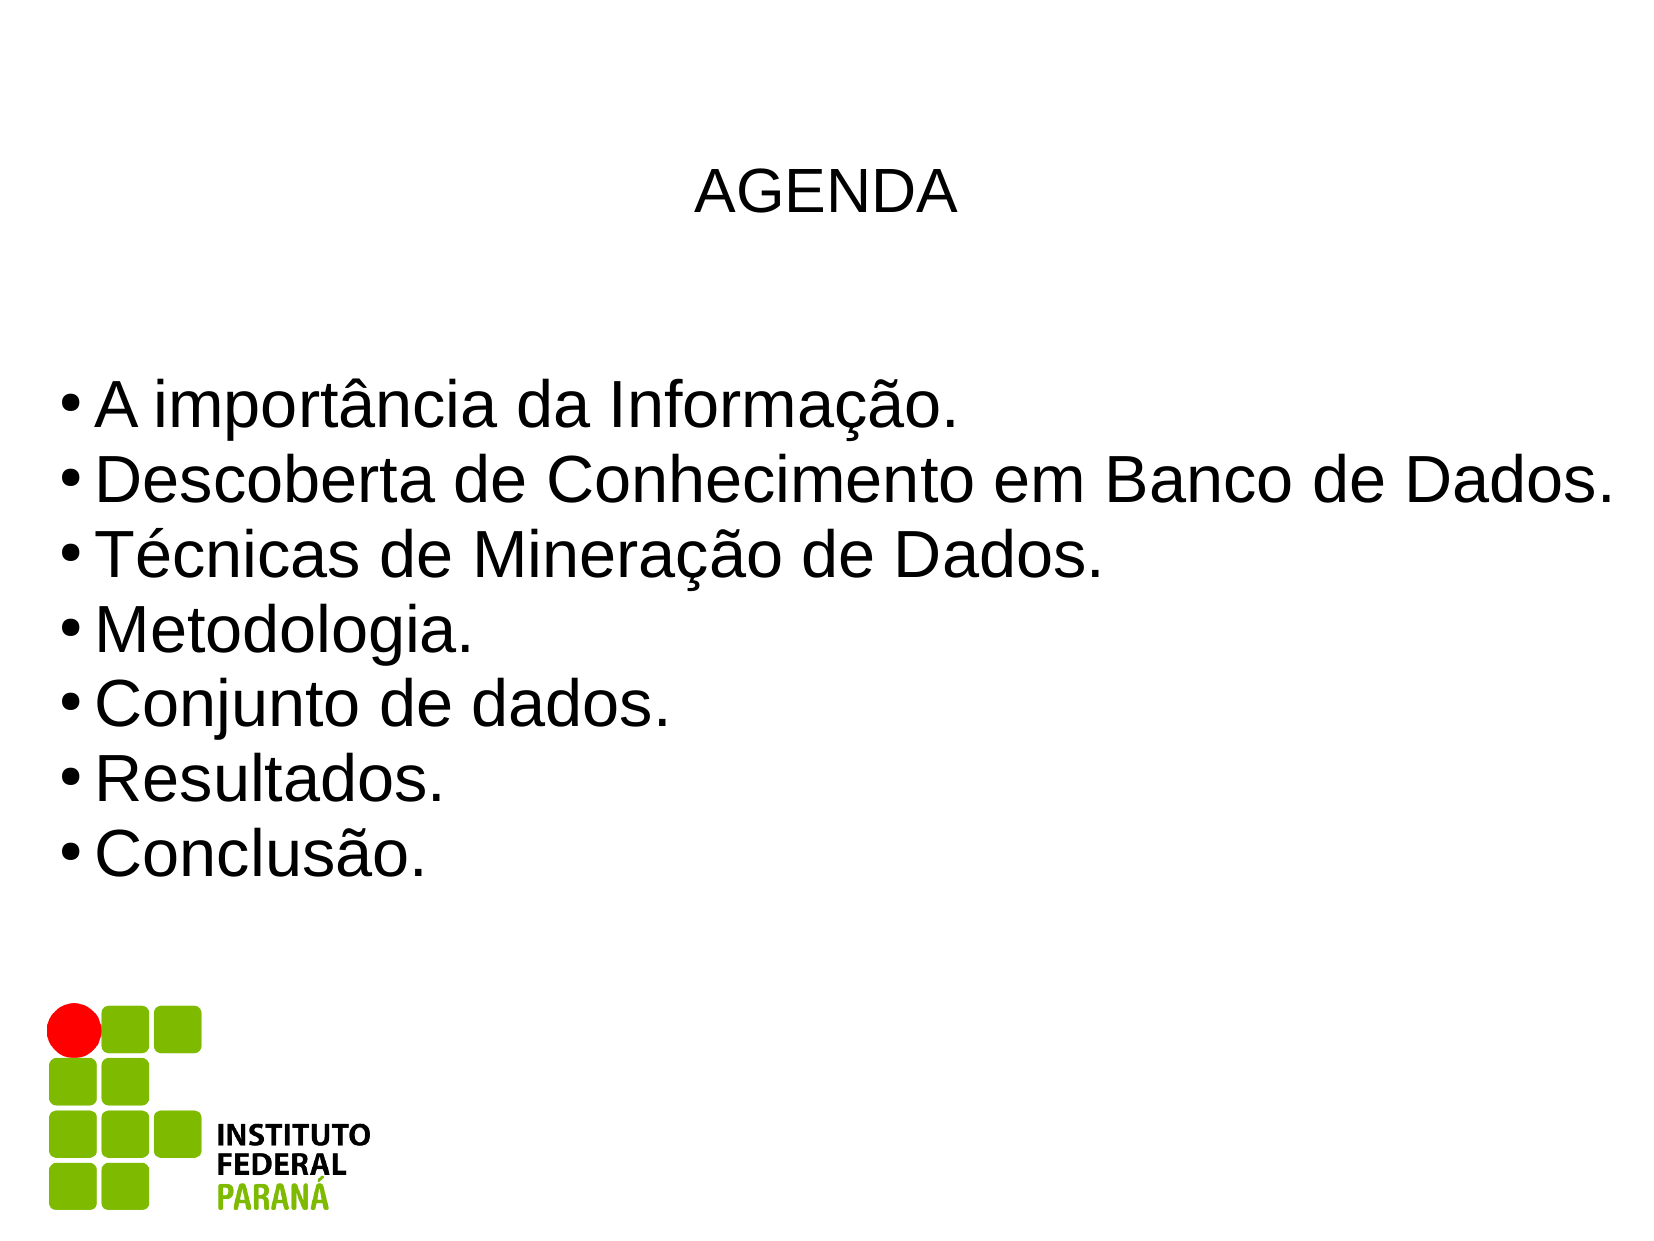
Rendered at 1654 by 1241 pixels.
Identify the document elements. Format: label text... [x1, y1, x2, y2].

title AGENDA [82, 87, 1571, 295]
picture [47, 1003, 370, 1211]
subtitle A importância da Informação. Descoberta de Conhecimento em Banco de Dados. Técnicas de Mineração de Dados. Metodologia. Conjunto de dados. Resultados. Conclusão. [59, 316, 1642, 1016]
